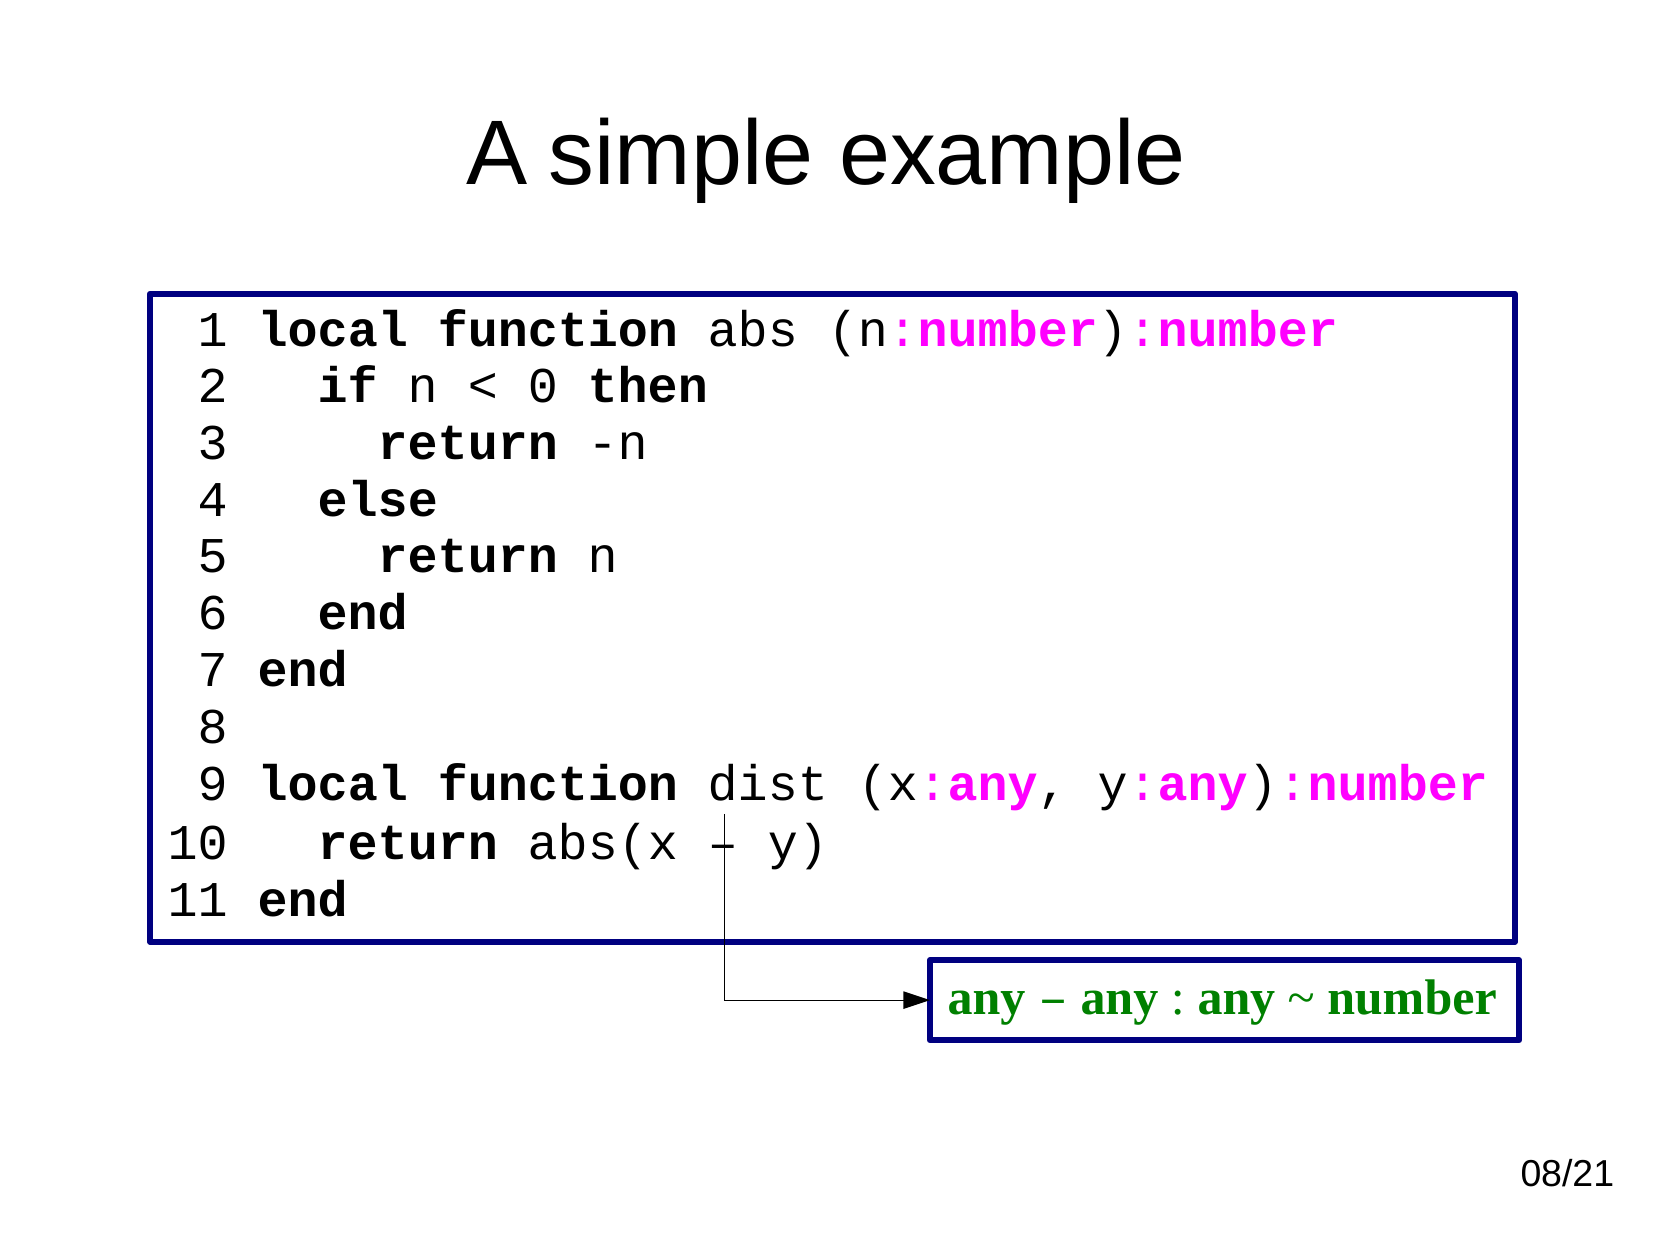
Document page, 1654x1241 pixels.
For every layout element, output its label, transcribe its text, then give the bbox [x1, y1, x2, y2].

text_box any – any : any ~ number [930, 960, 1520, 1038]
text_box 1 local function abs (n:number):number 2 if n < 0 then 3 return -n 4 else 5 return n 6 end 7 end 8 9 local function dist (x:any, y:any):number 10 return abs(x – y) 11 end [150, 293, 1516, 871]
text_box 08/21 [1495, 1145, 1630, 1216]
title A simple example [82, 49, 1571, 257]
